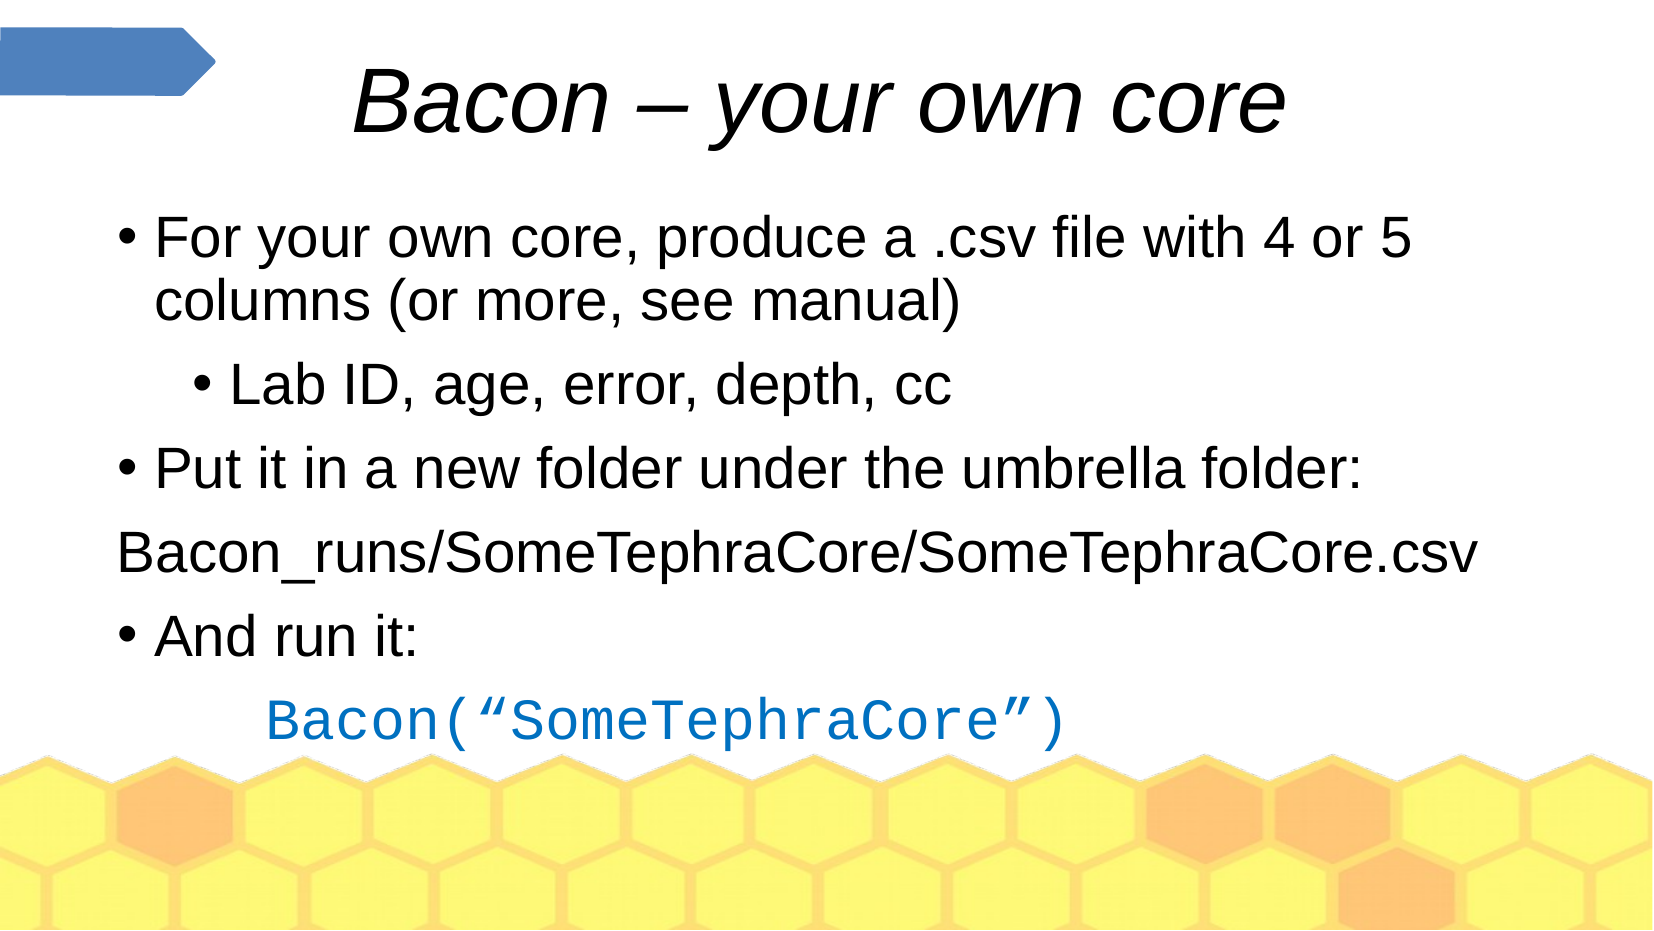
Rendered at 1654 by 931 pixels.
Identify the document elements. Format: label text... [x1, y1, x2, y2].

text_box For your own core, produce a .csv file with 4 or 5 columns (or more, see manual) Lab ID, age, error, depth, cc Put it in a new folder under the umbrella folder: Bacon_runs/SomeTephraCore/SomeTephraCore.csv And run it: Bacon(“SomeTephraCore”) [116, 207, 1560, 720]
text_box Bacon – your own core [351, 15, 1560, 190]
picture [0, 751, 1653, 930]
